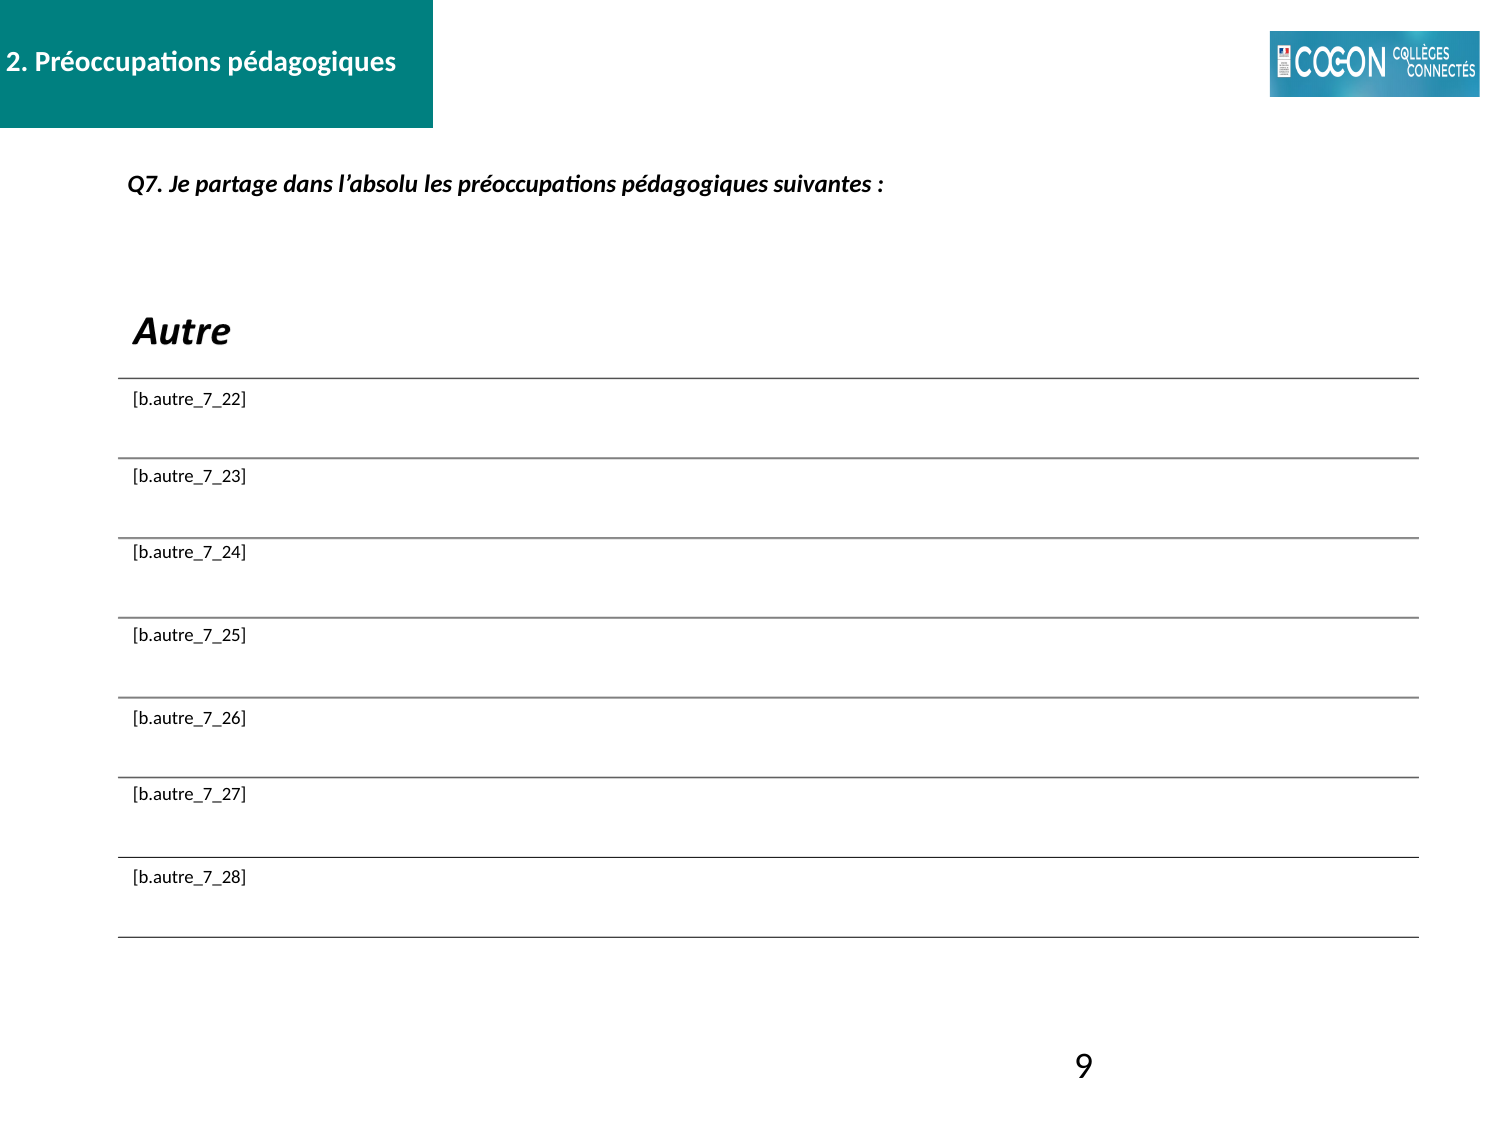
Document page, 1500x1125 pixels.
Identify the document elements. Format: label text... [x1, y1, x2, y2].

text_box [b.autre_7_22] [118, 383, 1419, 422]
text_box <numéro> [1059, 1042, 1397, 1103]
text_box [b.autre_7_24] [118, 537, 1419, 576]
picture [1269, 31, 1480, 97]
text_box [b.autre_7_28] [118, 862, 1419, 901]
text_box Q7. Je partage dans l’absolu les préoccupations pédagogiques suivantes : [112, 166, 1407, 206]
picture [108, 292, 1419, 938]
text_box 2. Préoccupations pédagogiques [0, 0, 433, 128]
text_box [b.autre_7_27] [118, 779, 1419, 818]
text_box [b.autre_7_26] [118, 702, 1419, 741]
text_box [b.autre_7_23] [118, 460, 1419, 499]
text_box [b.autre_7_25] [118, 620, 1419, 659]
